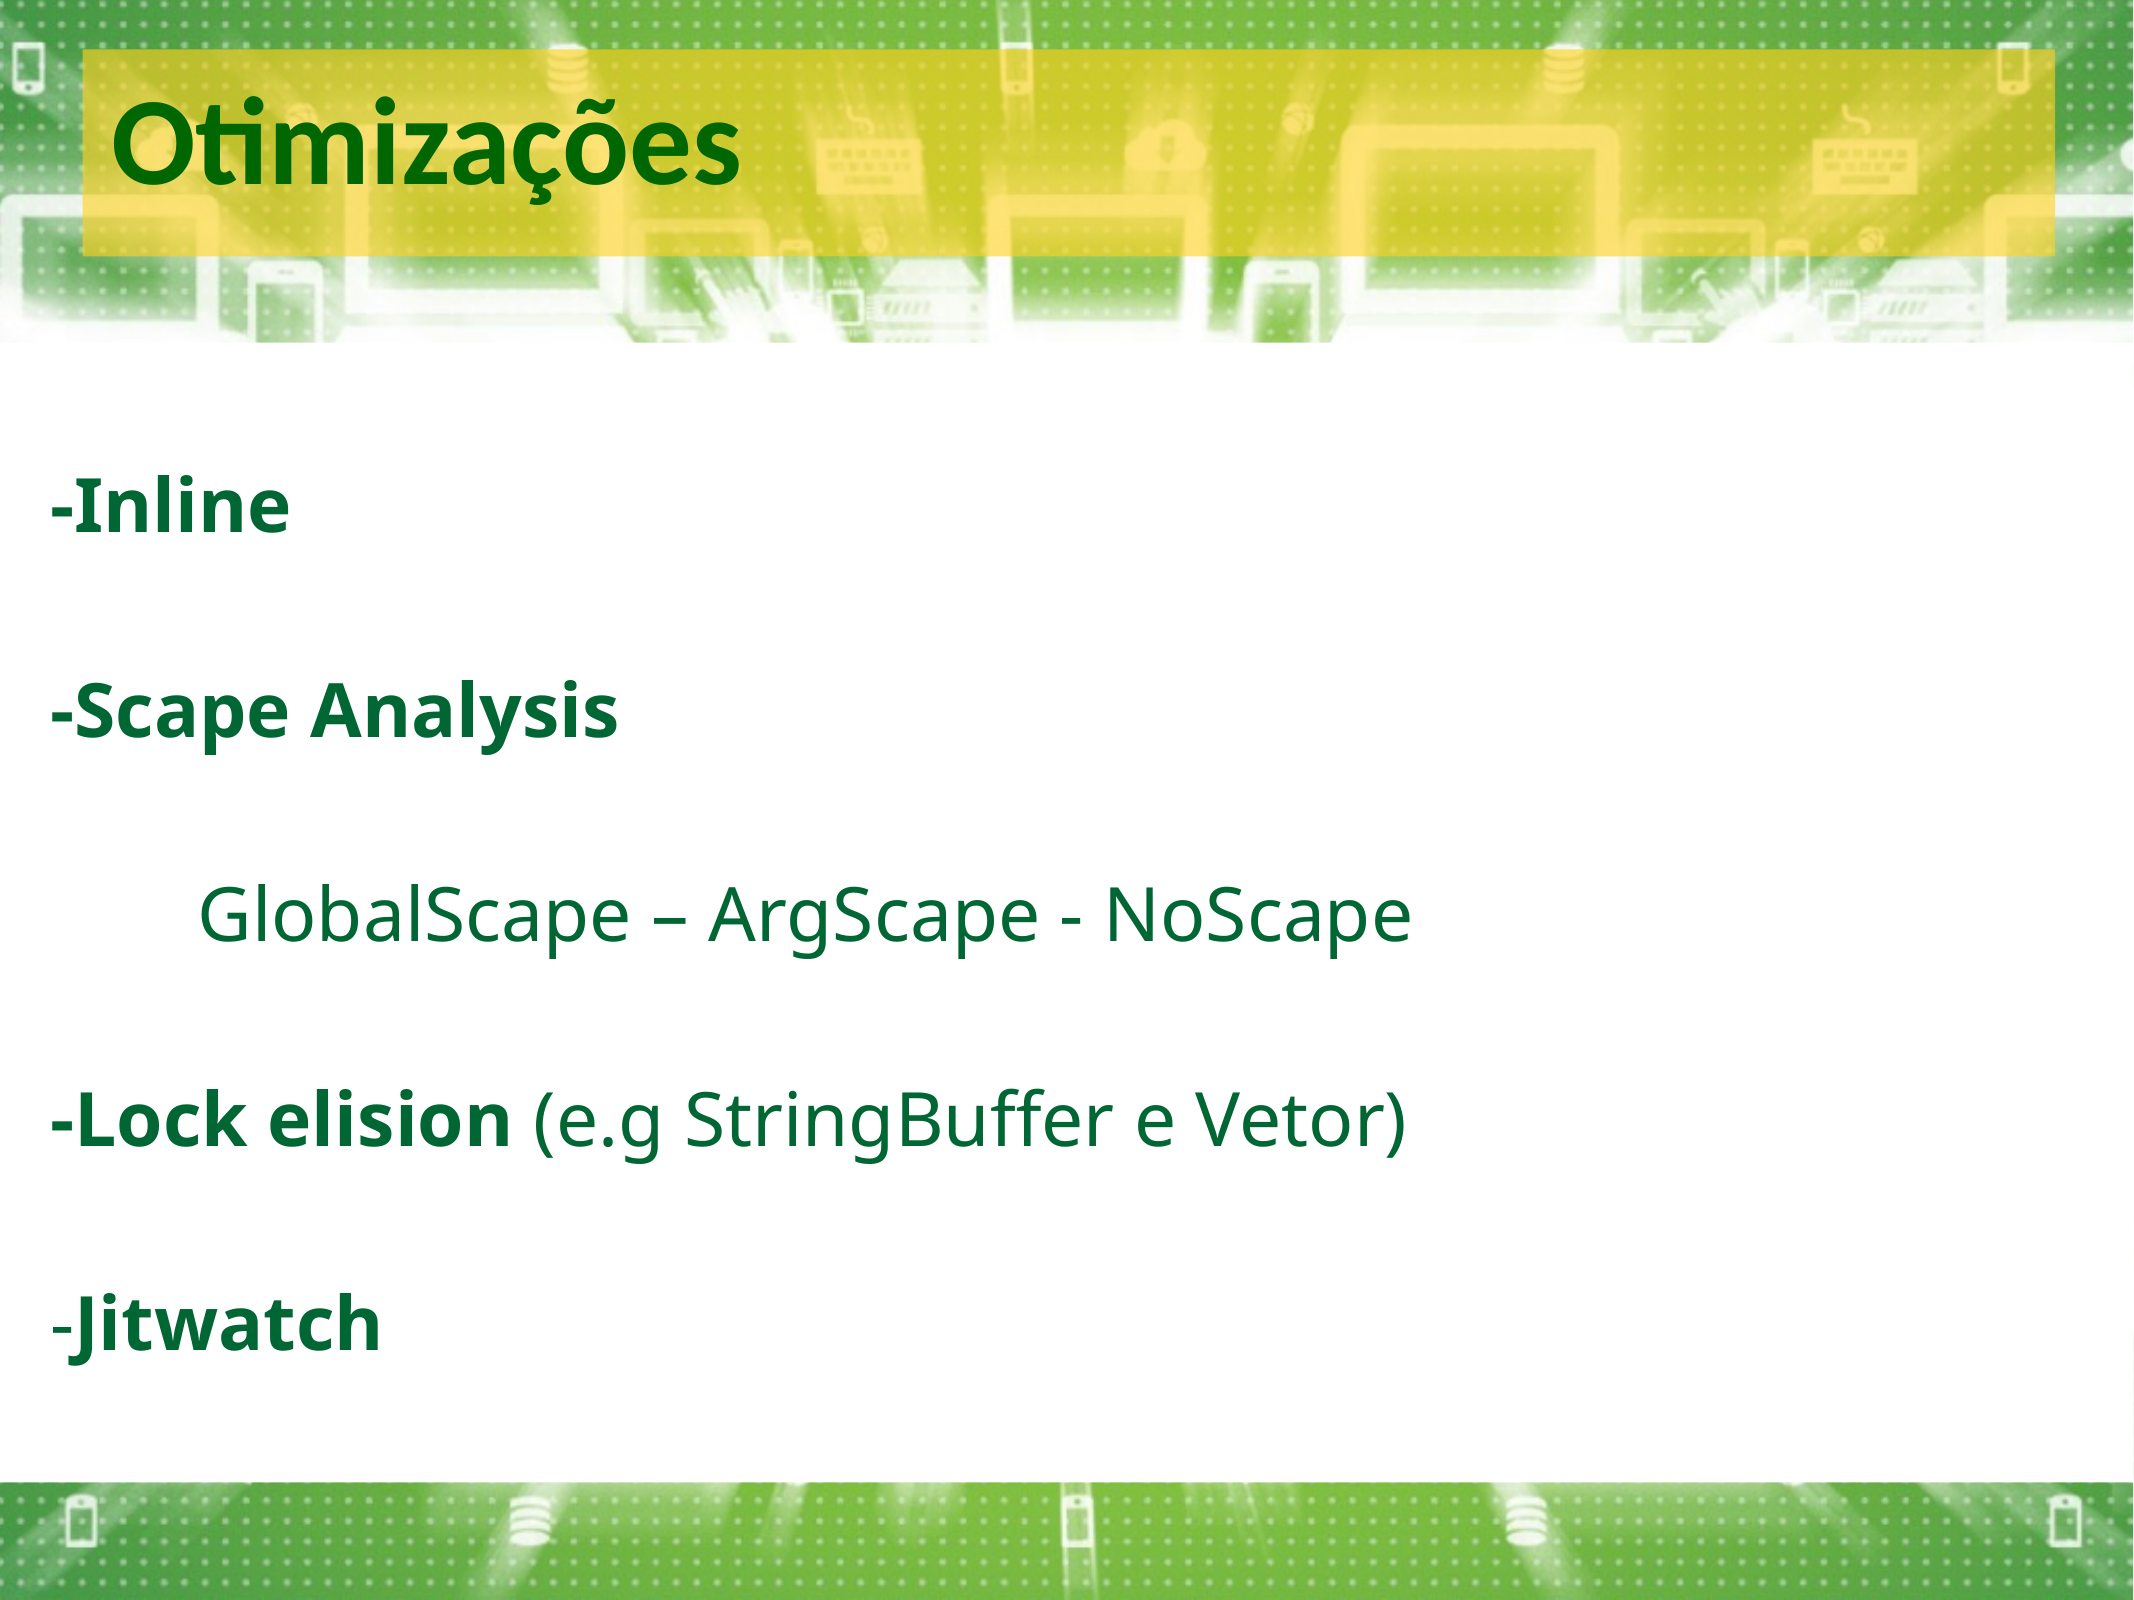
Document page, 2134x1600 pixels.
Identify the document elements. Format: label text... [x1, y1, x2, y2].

picture [0, 1483, 2134, 1600]
title Otimizações [82, 49, 2056, 257]
picture [0, 0, 2134, 342]
text_box -Inline -Scape Analysis GlobalScape – ArgScape - NoScape -Lock elision (e.g StringBuffer e Vetor) -Jitwatch [0, 342, 2134, 1361]
